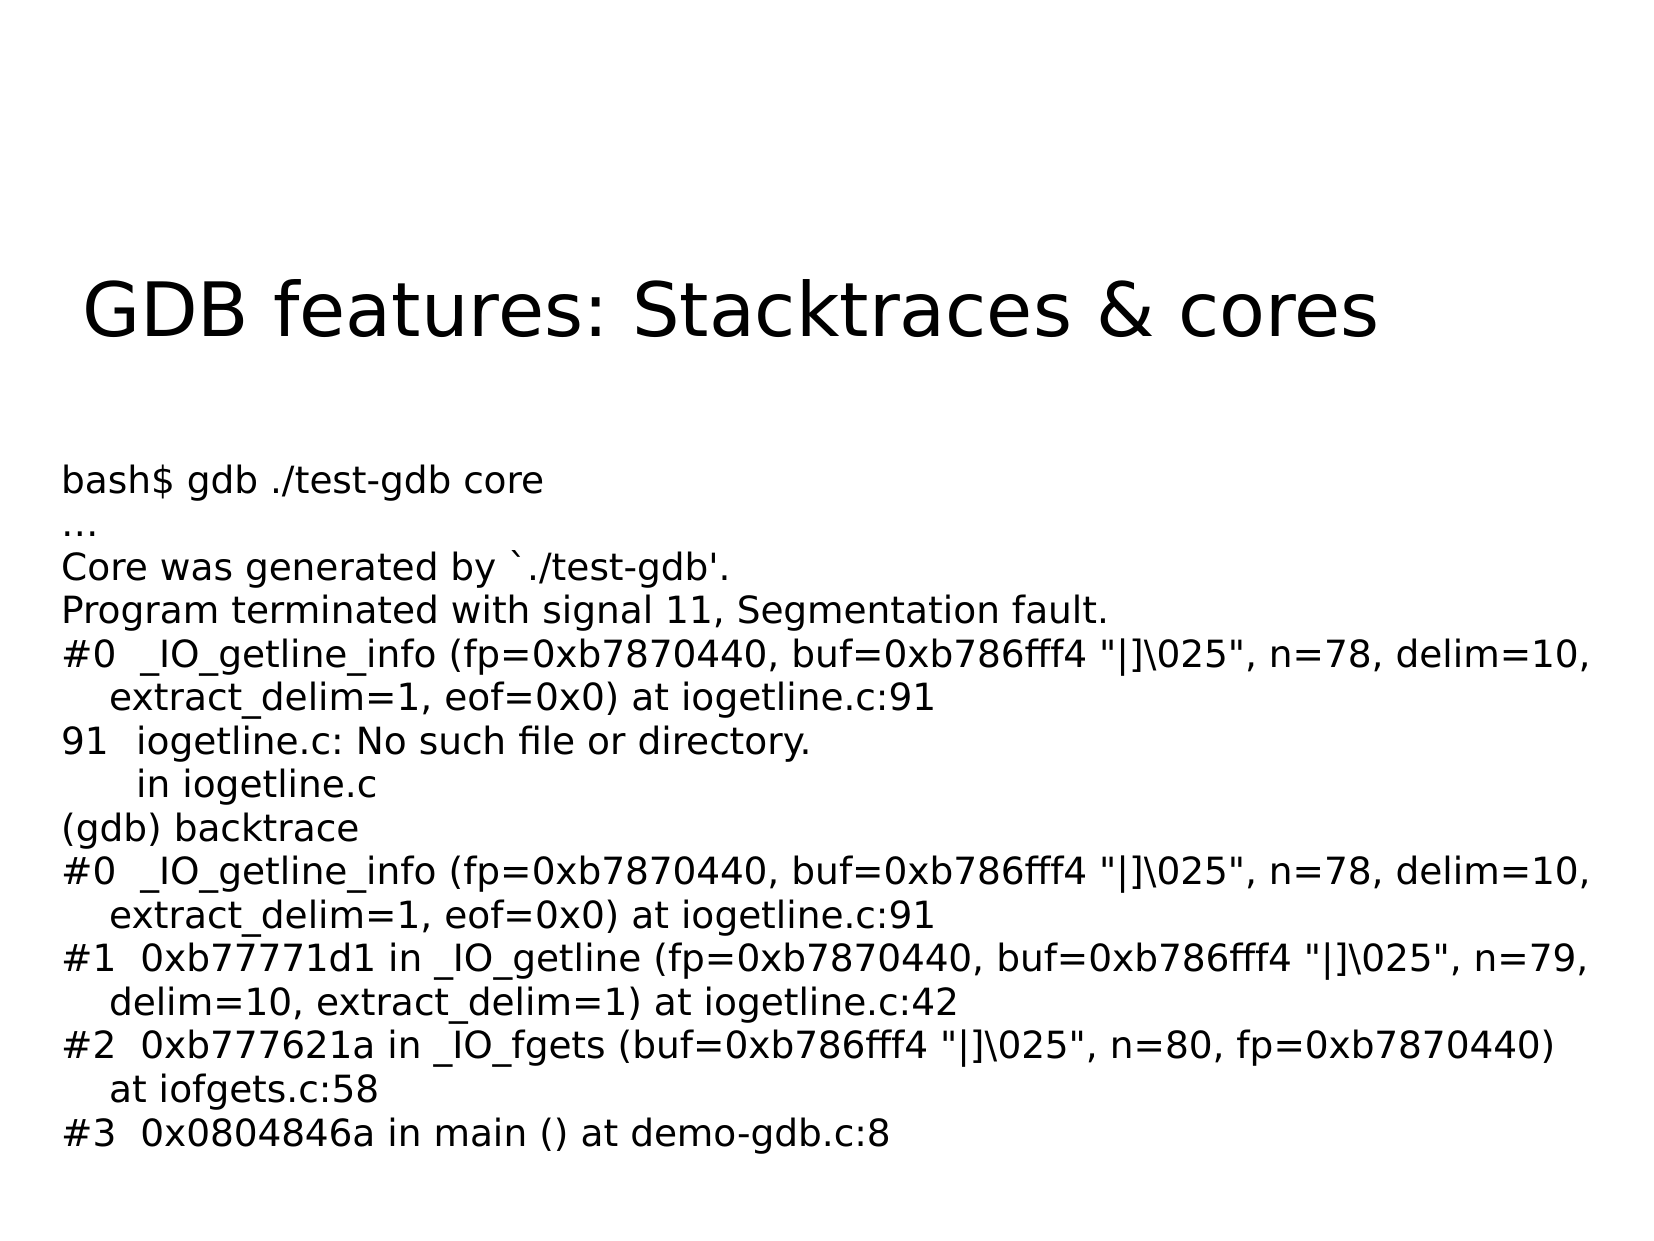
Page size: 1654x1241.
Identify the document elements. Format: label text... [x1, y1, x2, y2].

text_box GDB features: Stacktraces & cores [67, 260, 1396, 363]
text_box bash$ gdb ./test-gdb core … Core was generated by `./test-gdb'. Program terminated with signal 11, Segmentation fault. #0 _IO_getline_info (fp=0xb7870440, buf=0xb786fff4 "|]\025", n=78, delim=10, extract_delim=1, eof=0x0) at iogetline.c:91 91 iogetline.c: No such file or directory. in iogetline.c (gdb) backtrace #0 _IO_getline_info (fp=0xb7870440, buf=0xb786fff4 "|]\025", n=78, delim=10, extract_delim=1, eof=0x0) at iogetline.c:91 #1 0xb77771d1 in _IO_getline (fp=0xb7870440, buf=0xb786fff4 "|]\025", n=79, delim=10, extract_delim=1) at iogetline.c:42 #2 0xb777621a in _IO_fgets (buf=0xb786fff4 "|]\025", n=80, fp=0xb7870440) at iofgets.c:58 #3 0x0804846a in main () at demo-gdb.c:8 [46, 451, 1620, 1163]
